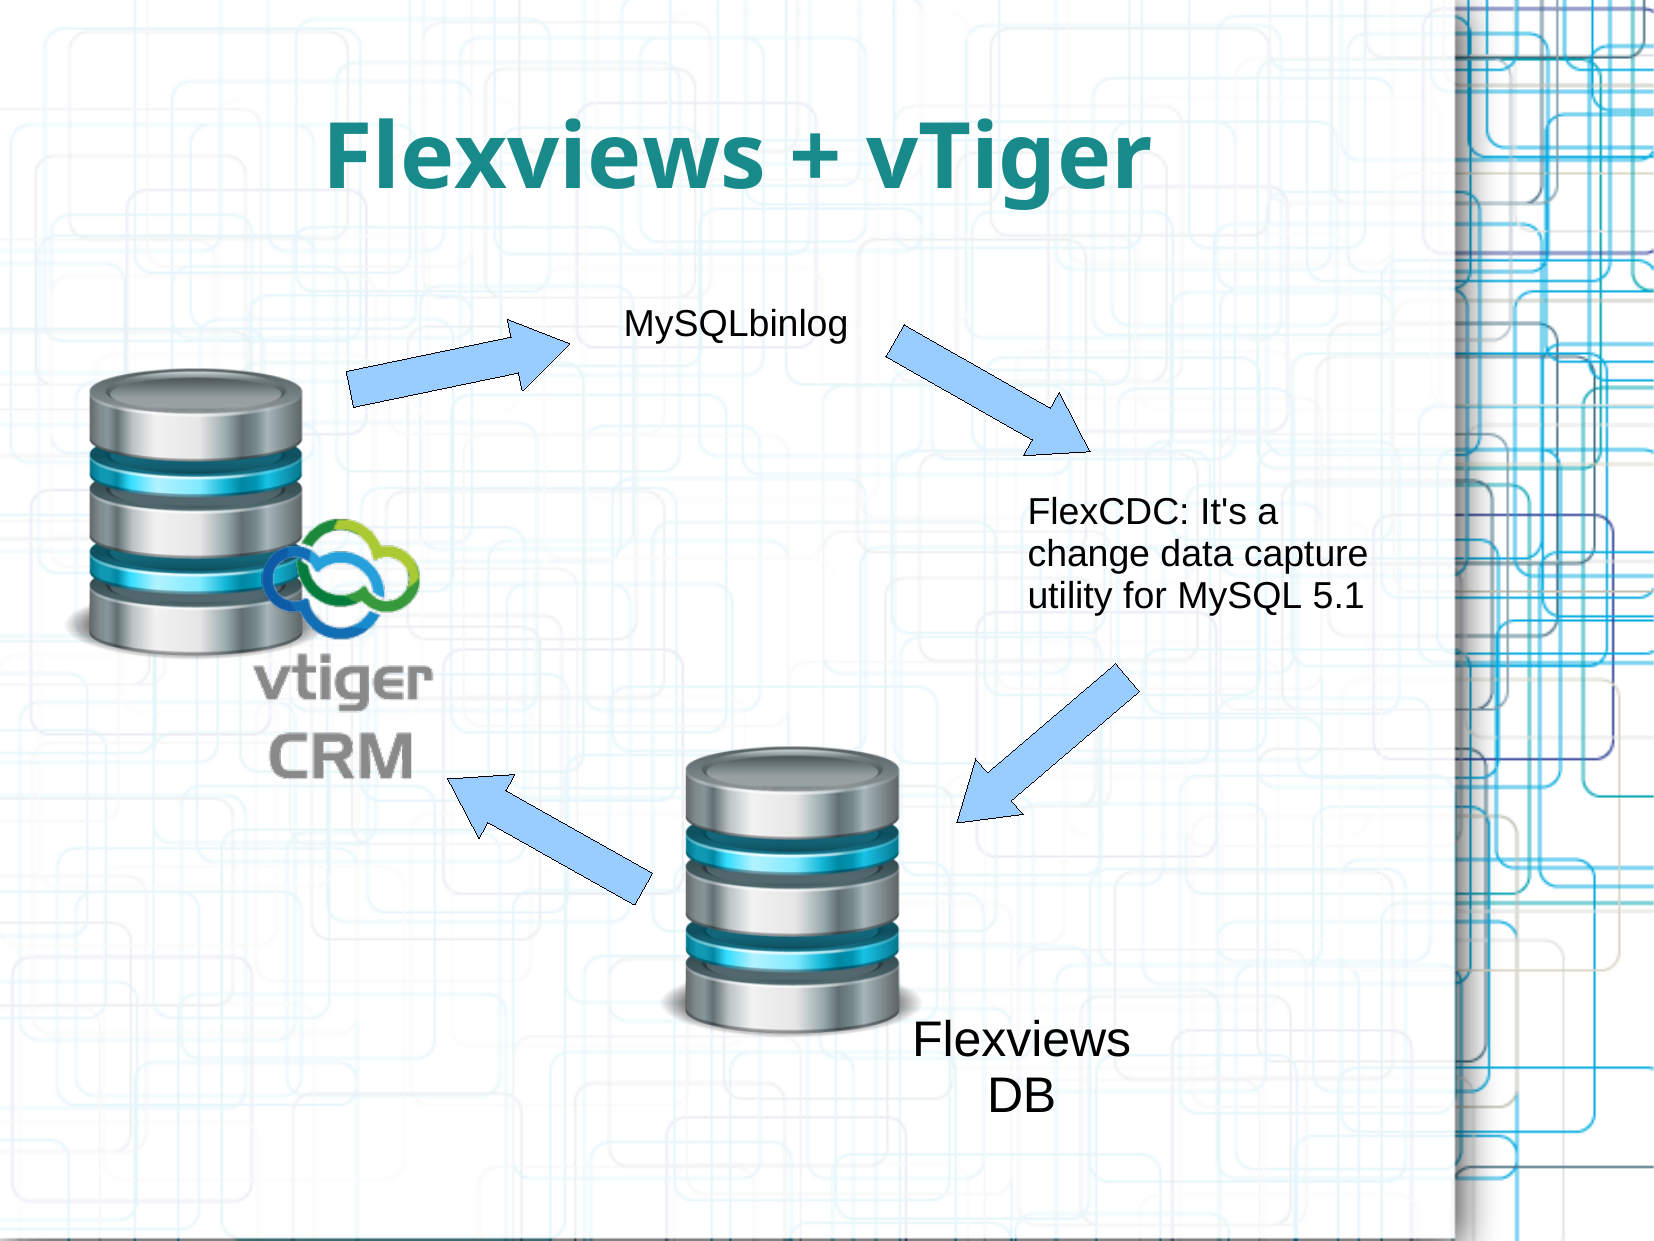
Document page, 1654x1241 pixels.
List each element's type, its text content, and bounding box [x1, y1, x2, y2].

picture [0, 0, 1654, 1241]
text_box Flexviews DB [885, 1003, 1158, 1241]
text_box [885, 324, 1091, 456]
text_box [346, 319, 570, 408]
text_box MySQLbinlog [609, 295, 863, 353]
text_box [956, 663, 1140, 823]
title Flexviews + vTiger [59, 49, 1418, 257]
text_box [447, 774, 653, 905]
text_box FlexCDC: It's a change data capture utility for MySQL 5.1 [1012, 483, 1415, 625]
